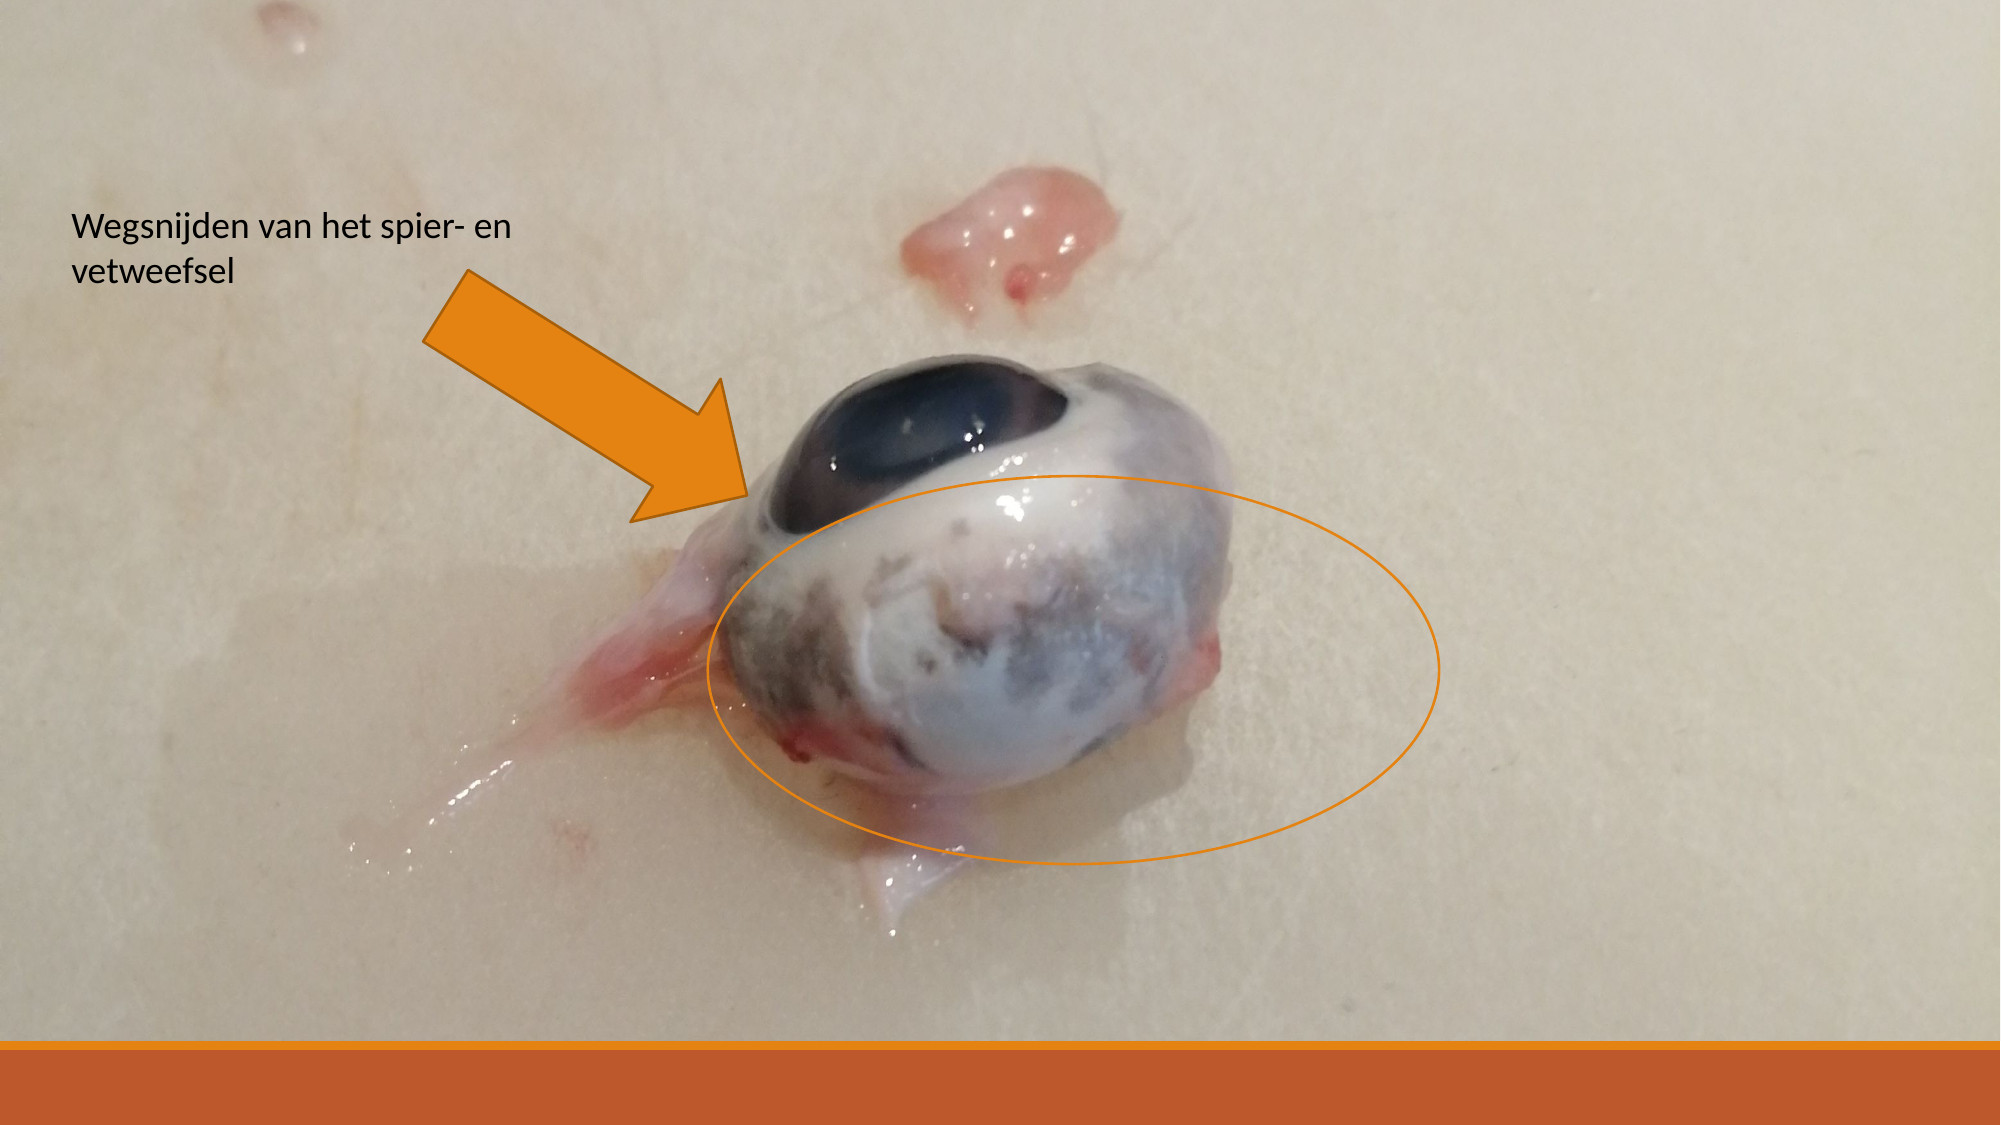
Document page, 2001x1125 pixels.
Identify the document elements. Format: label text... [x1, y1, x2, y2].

text_box Wegsnijden van het spier- en vetweefsel [56, 193, 546, 300]
text_box [423, 300, 748, 523]
picture [0, 0, 2000, 1041]
text_box [0, 1041, 2000, 1125]
